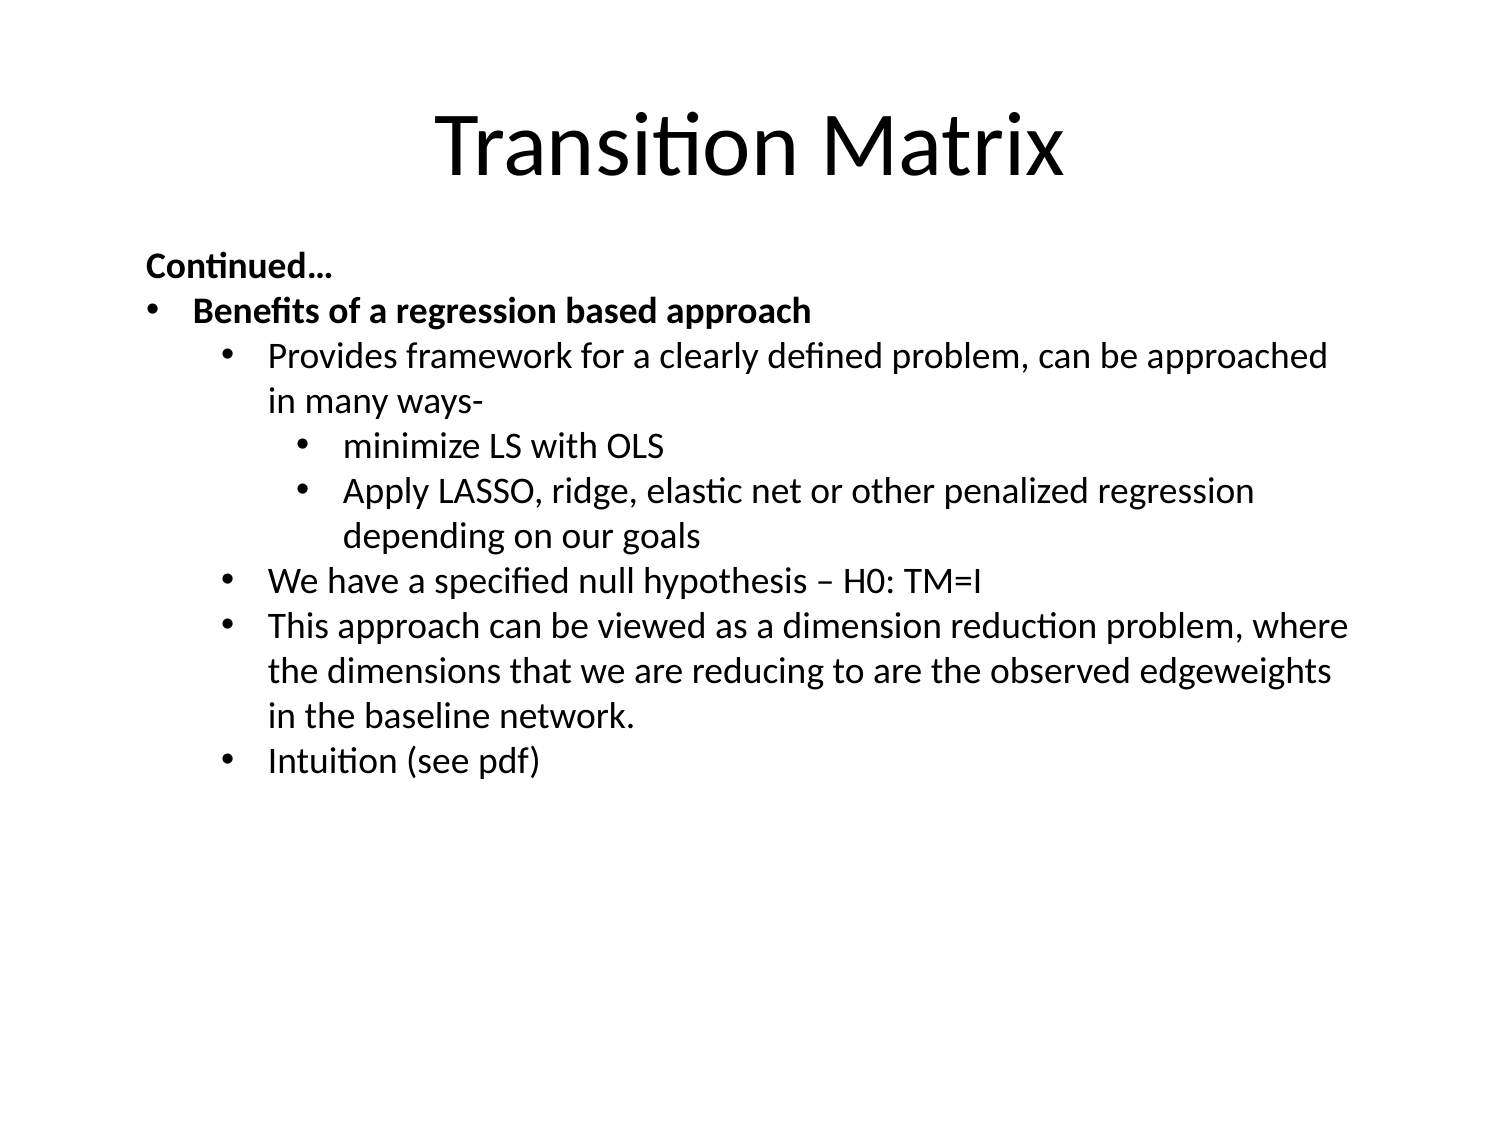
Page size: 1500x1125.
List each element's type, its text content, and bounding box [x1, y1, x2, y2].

text_box Continued… Benefits of a regression based approach Provides framework for a clearly defined problem, can be approached in many ways- minimize LS with OLS Apply LASSO, ridge, elastic net or other penalized regression depending on our goals We have a specified null hypothesis – H0: TM=I This approach can be viewed as a dimension reduction problem, where the dimensions that we are reducing to are the observed edgeweights in the baseline network. Intuition (see pdf) [131, 233, 1365, 879]
title Transition Matrix [75, 45, 1425, 233]
